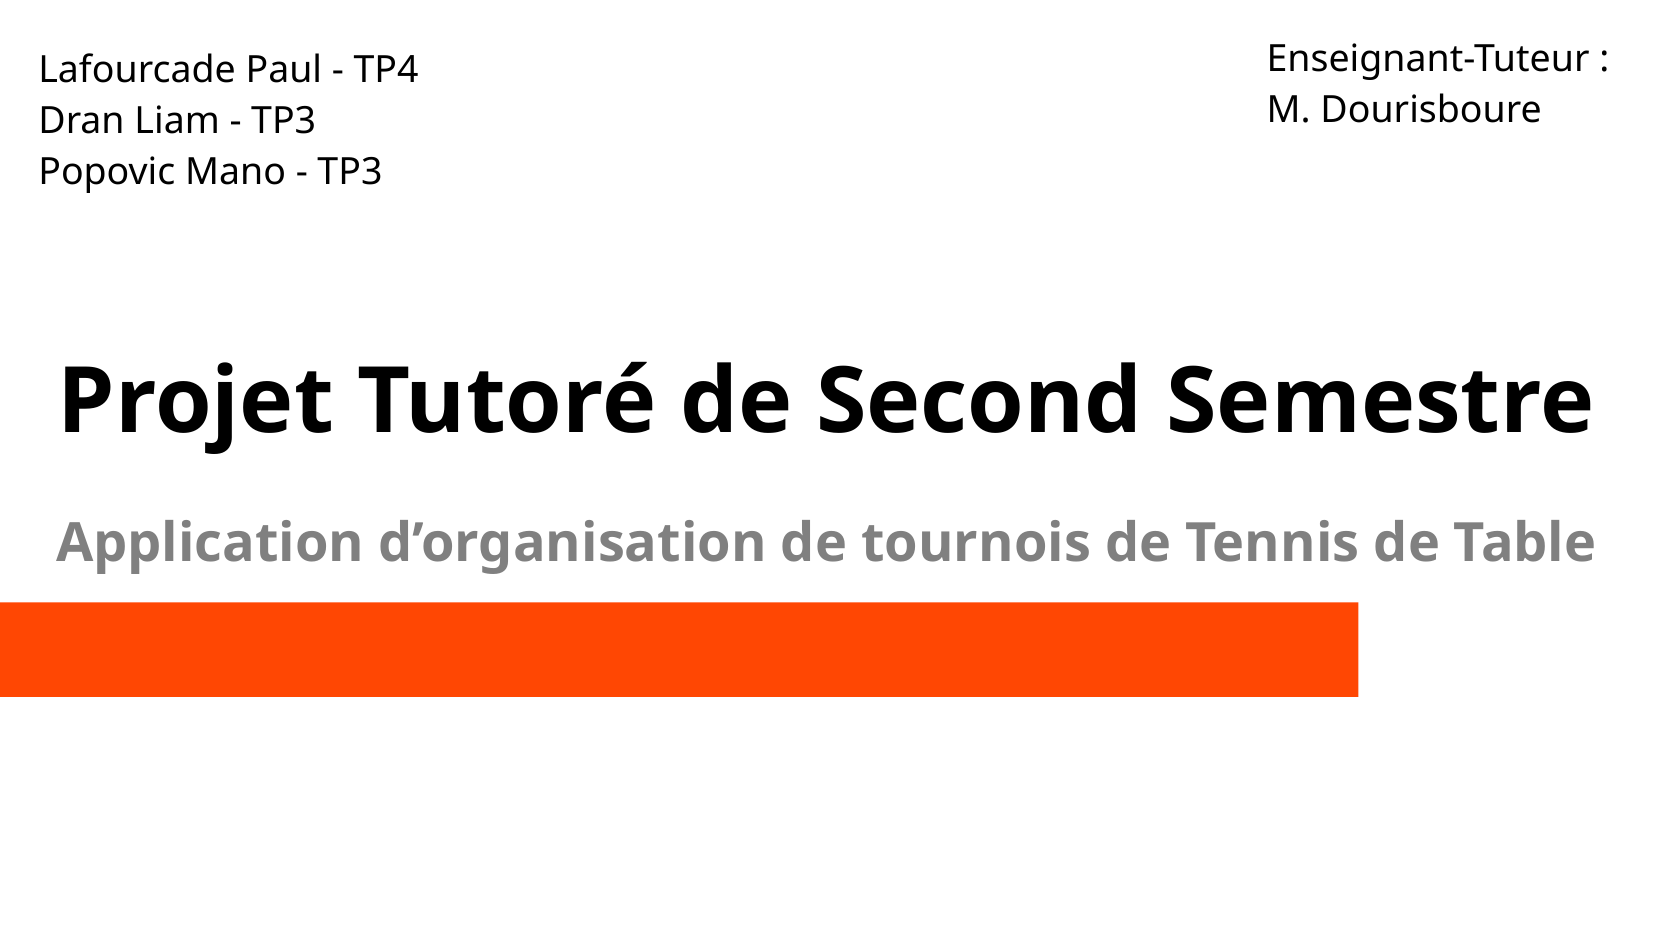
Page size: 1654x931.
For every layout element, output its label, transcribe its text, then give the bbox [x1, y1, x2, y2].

title Projet Tutoré de Second Semestre [35, 271, 1619, 496]
text_box Enseignant-Tuteur : M. Dourisboure [1251, 23, 1654, 141]
text_box Application d’organisation de tournois de Tennis de Table [35, 496, 1619, 659]
text_box Lafourcade Paul - TP4 Dran Liam - TP3 Popovic Mano - TP3 [23, 35, 520, 204]
